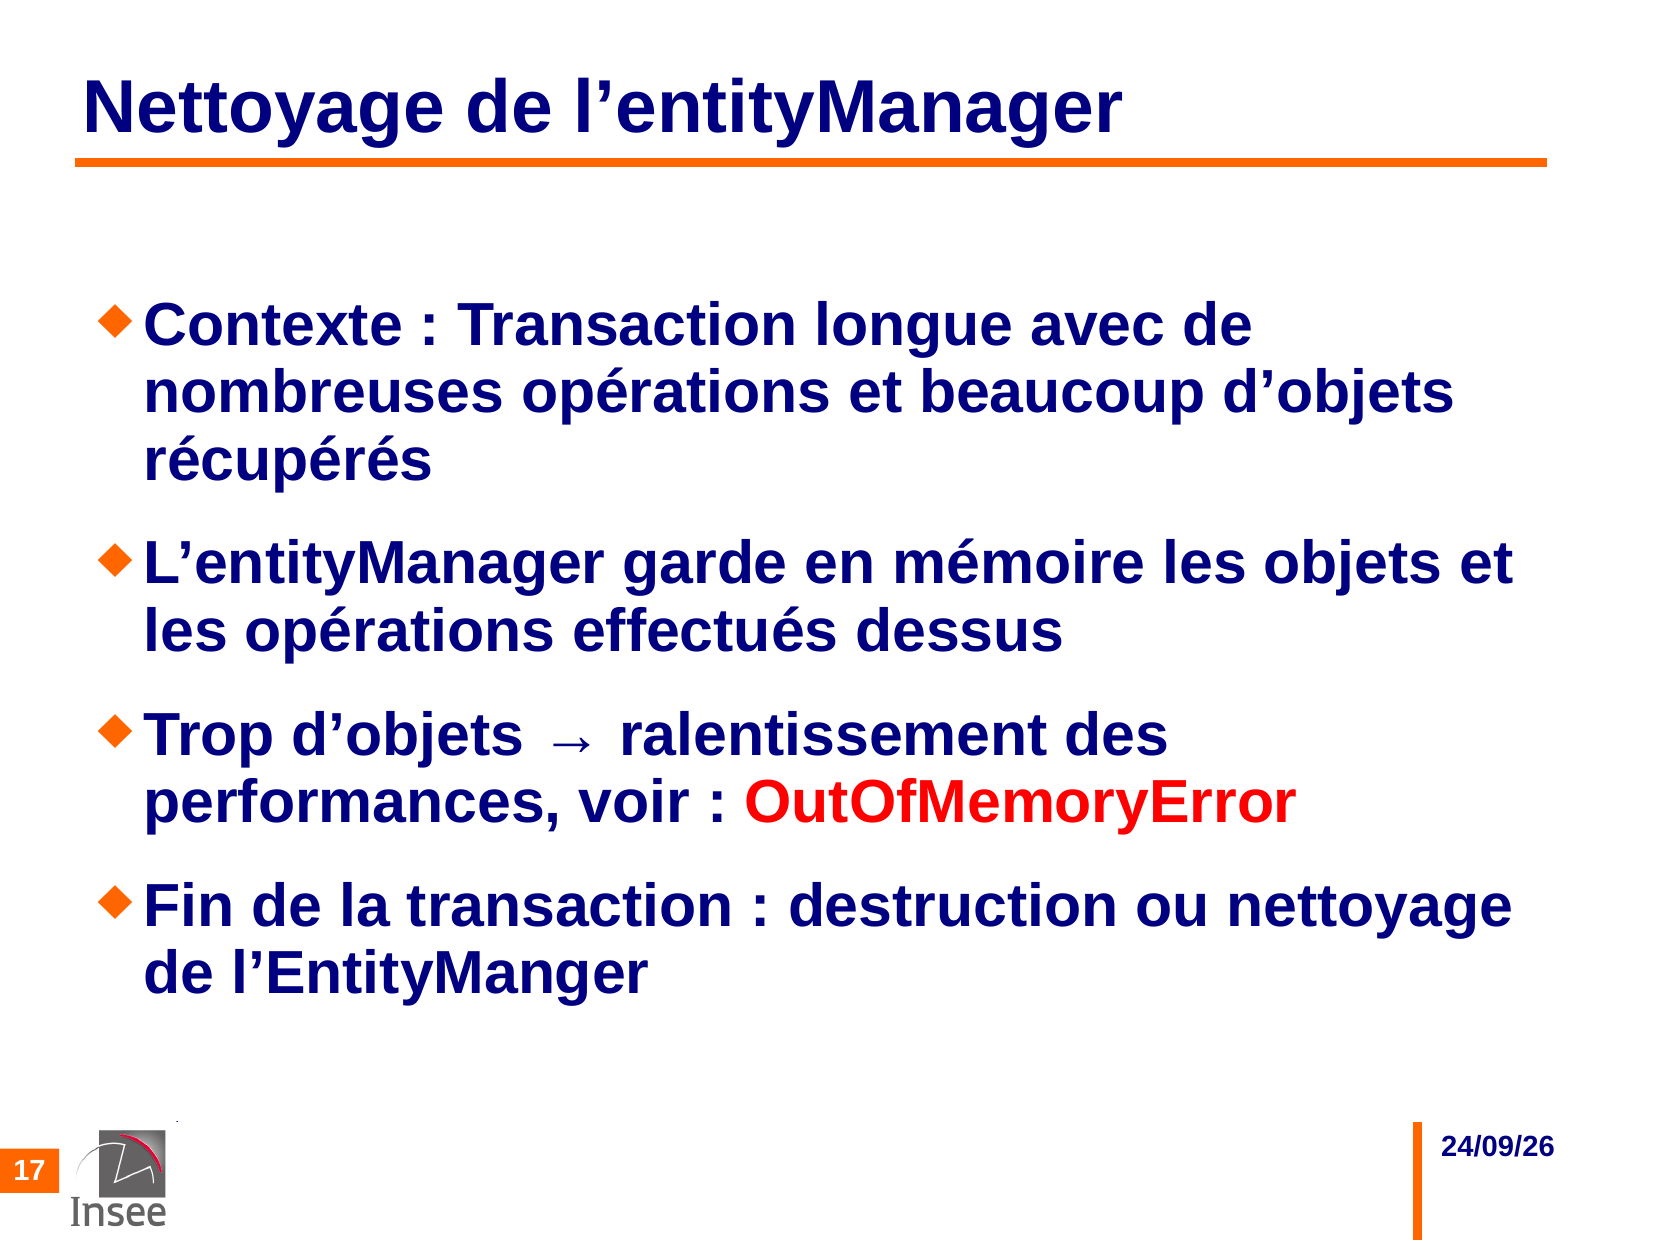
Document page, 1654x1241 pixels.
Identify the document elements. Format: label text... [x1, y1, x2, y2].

title Nettoyage de l’entityManager [82, 49, 1619, 163]
list Contexte : Transaction longue avec de nombreuses opérations et beaucoup d’objets récupérés L’entityManager garde en mémoire les objets et les opérations effectués dessus Trop d’objets → ralentissement des performances, voir : OutOfMemoryError Fin de la transaction : destruction ou nettoyage de l’EntityManger [82, 290, 1571, 1010]
picture [62, 1121, 178, 1241]
